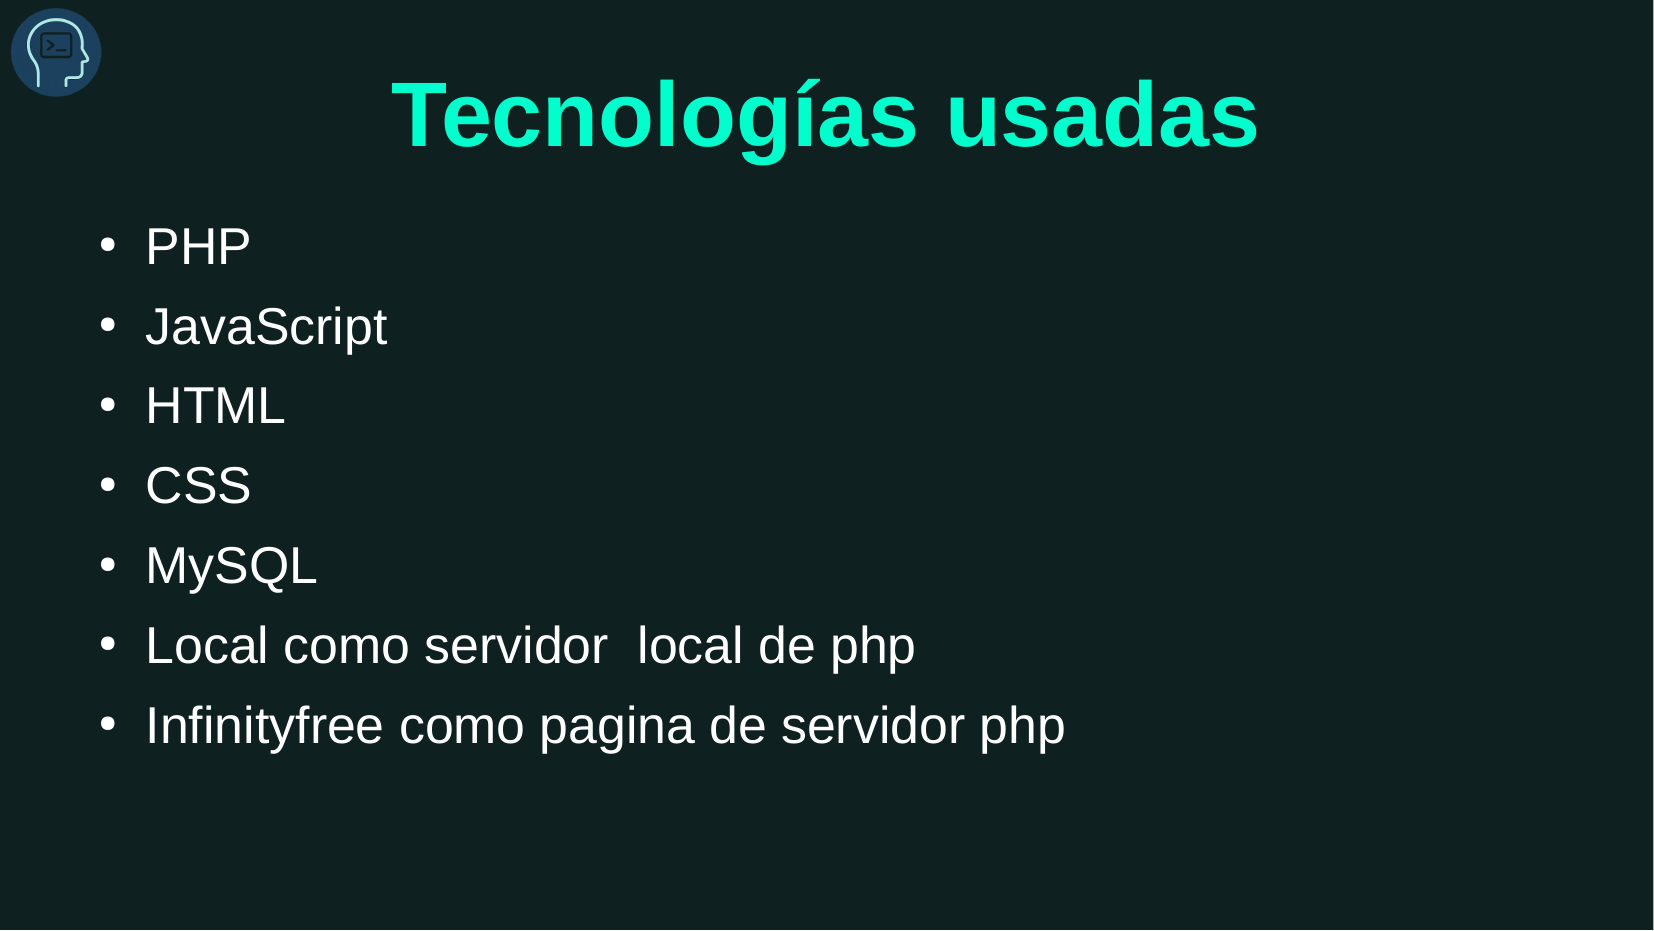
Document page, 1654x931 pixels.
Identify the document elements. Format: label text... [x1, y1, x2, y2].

list PHP JavaScript HTML CSS MySQL Local como servidor local de php Infinityfree como pagina de servidor php [82, 217, 1571, 758]
title Tecnologías usadas [82, 37, 1571, 193]
picture [0, 0, 130, 130]
